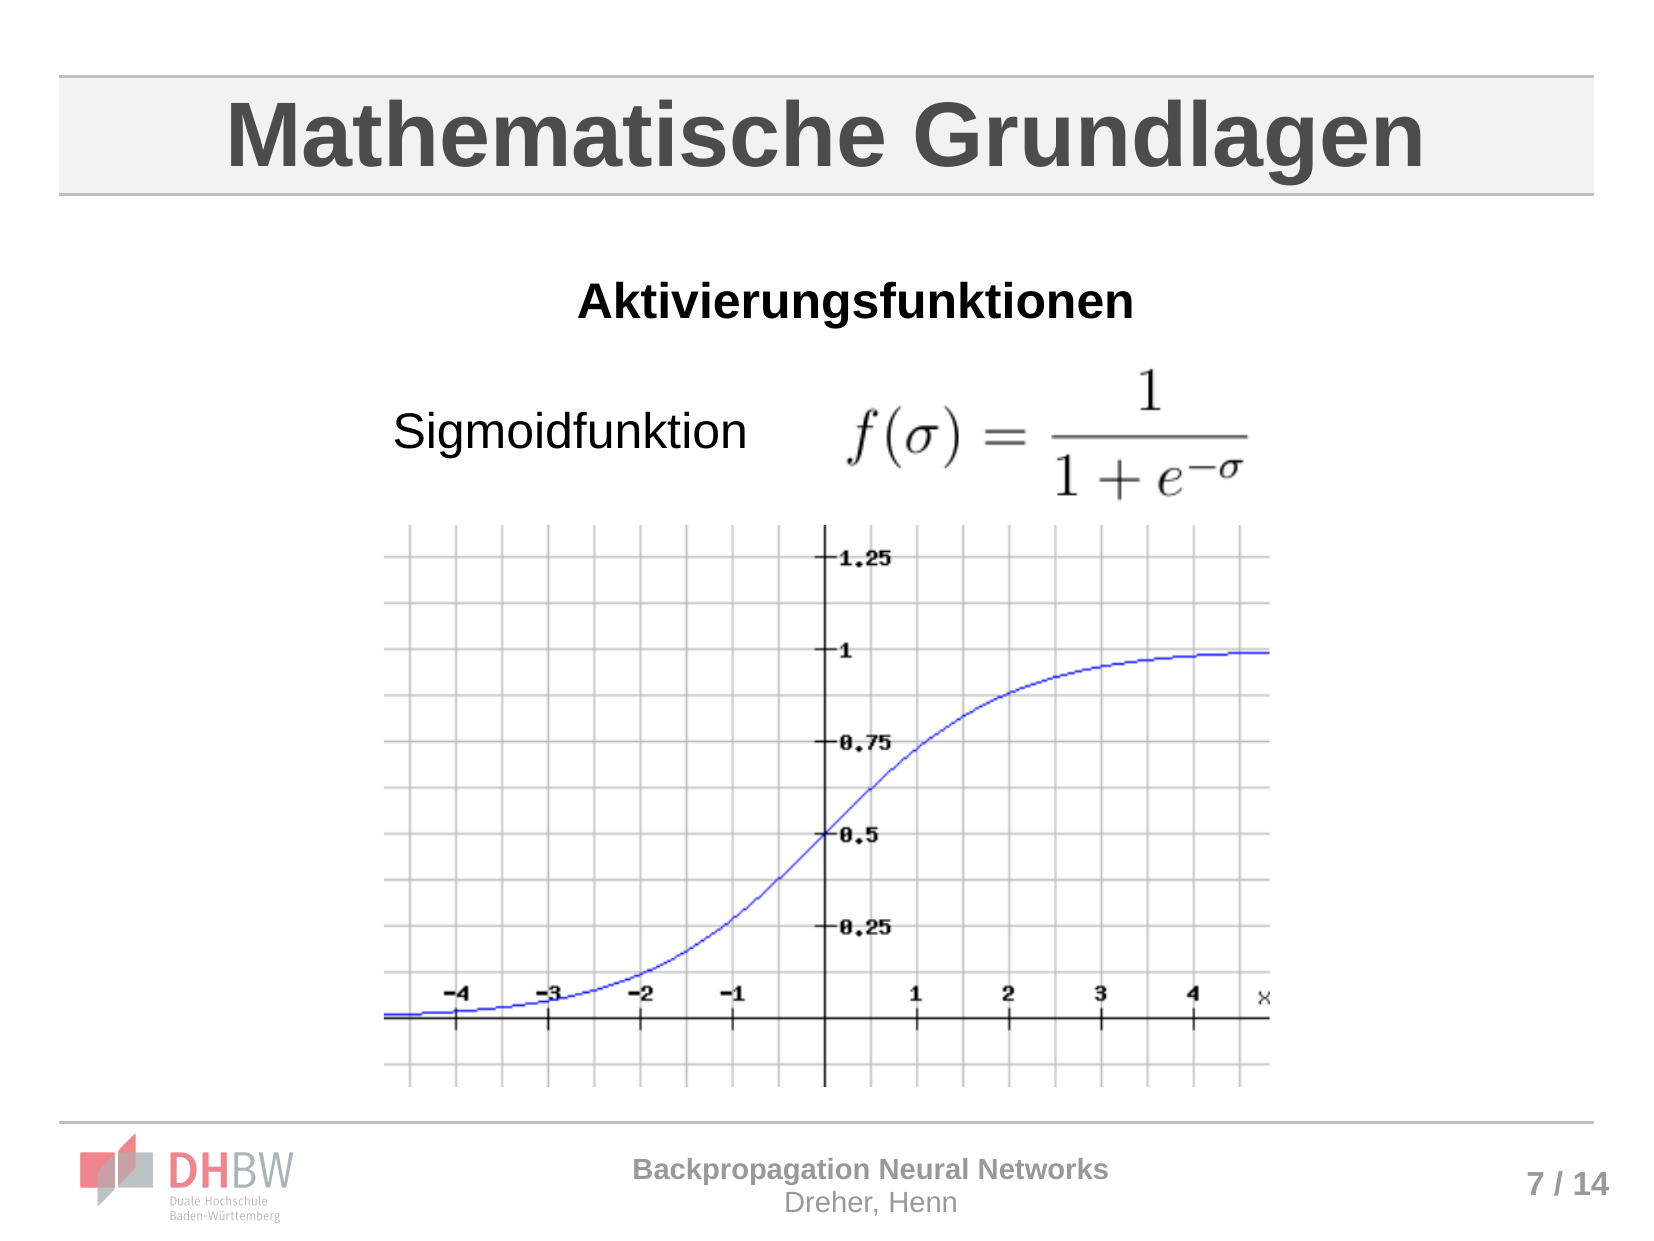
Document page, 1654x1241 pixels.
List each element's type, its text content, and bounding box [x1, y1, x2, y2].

text_box Aktivierungsfunktionen [562, 265, 1150, 337]
title Mathematische Grundlagen [59, 31, 1595, 239]
picture [832, 330, 1276, 508]
picture [78, 1133, 296, 1225]
text_box Sigmoidfunktion [377, 395, 763, 467]
picture [383, 525, 1270, 1087]
